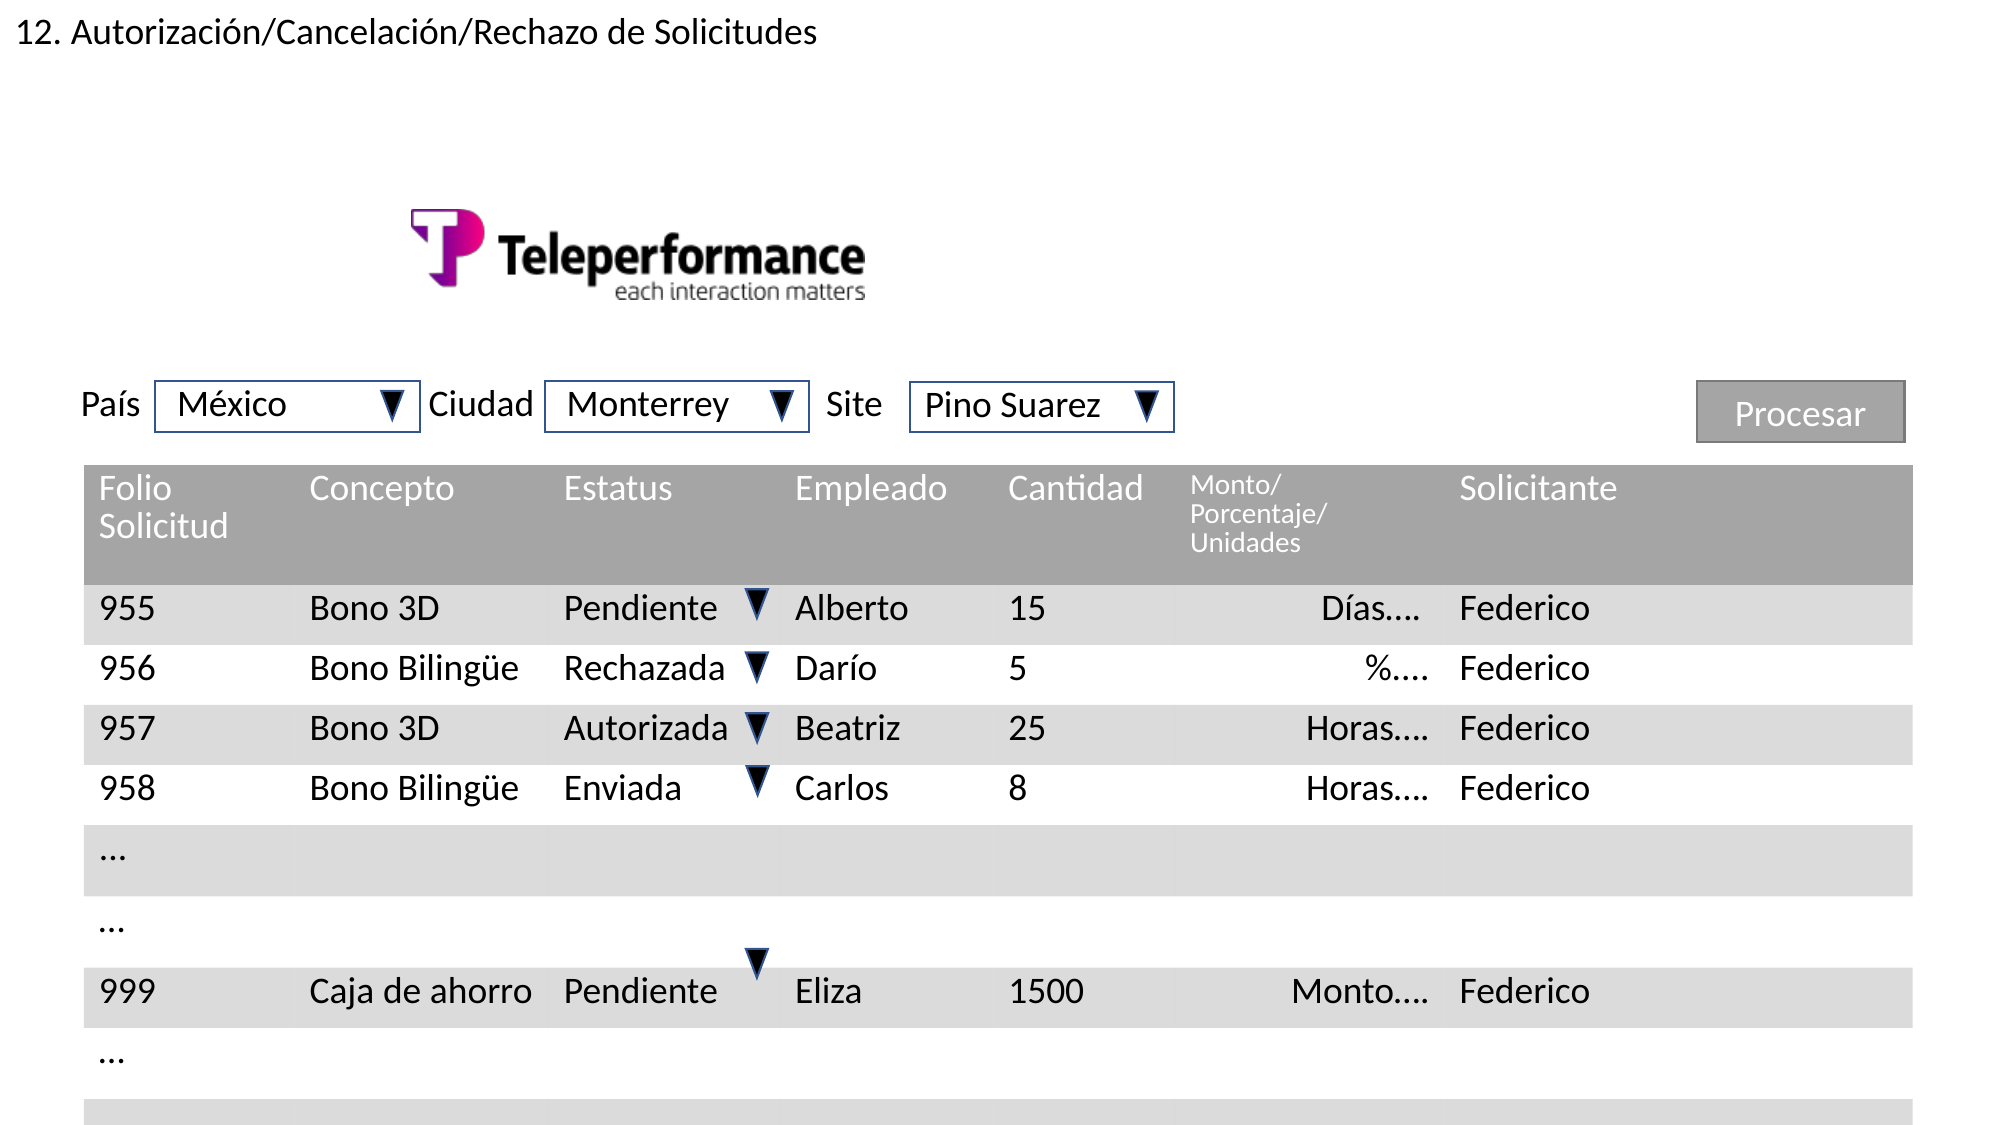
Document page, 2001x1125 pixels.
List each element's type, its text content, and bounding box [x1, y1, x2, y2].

table_header Monto/Porcentaje/Unidades [1175, 465, 1445, 585]
table_cell Alberto [780, 585, 993, 645]
table_cell Rechazada [549, 645, 780, 705]
table_cell [780, 825, 993, 896]
text_box [746, 766, 769, 796]
table_cell Pendiente [549, 968, 780, 1028]
text_box Site [808, 371, 898, 432]
table_cell Darío [780, 645, 993, 705]
table_cell Pendiente [549, 585, 780, 645]
table_cell Bono Bilingüe [295, 645, 549, 705]
table_cell Beatriz [780, 705, 993, 765]
text_box [746, 713, 769, 743]
table_cell [295, 825, 549, 896]
table_cell [993, 825, 1175, 896]
table_cell [780, 1099, 993, 1125]
table_cell Enviada [549, 765, 780, 825]
table_cell [549, 896, 780, 968]
text_box [770, 391, 793, 420]
table_cell 8 [993, 765, 1175, 825]
table_cell Días…. [1175, 585, 1445, 645]
table_cell 957 [84, 705, 295, 765]
table_cell Caja de ahorro [295, 968, 549, 1028]
table_header Empleado [780, 465, 993, 585]
table_cell Carlos [780, 765, 993, 825]
table_cell 1500 [993, 968, 1175, 1028]
table_cell Monto…. [1175, 968, 1445, 1028]
table_cell [1175, 825, 1445, 896]
table_cell Federico [1445, 765, 1913, 825]
text_box Monterrey [551, 371, 753, 432]
table_cell Horas…. [1175, 765, 1445, 825]
table_cell [1445, 896, 1913, 968]
table_cell Federico [1445, 968, 1913, 1028]
picture [411, 209, 865, 300]
table_cell 25 [993, 705, 1175, 765]
table_header Cantidad [993, 465, 1175, 585]
table_cell [295, 1099, 549, 1125]
table_cell [549, 825, 780, 896]
table_cell [1175, 1099, 1445, 1125]
table_cell Eliza [780, 968, 993, 1028]
table_cell ... [84, 825, 295, 896]
table_cell [1445, 1099, 1913, 1125]
table_cell [549, 1028, 780, 1099]
table_cell Federico [1445, 645, 1913, 705]
table_cell [780, 896, 993, 968]
text_box País [56, 371, 156, 432]
table_cell 958 [84, 765, 295, 825]
table_header Solicitante [1445, 465, 1913, 585]
text_box [745, 948, 768, 978]
table_cell … [84, 1099, 295, 1125]
text_box Ciudad [410, 371, 550, 432]
text_box [381, 390, 404, 420]
table_cell … [84, 896, 295, 968]
table_cell [993, 896, 1175, 968]
text_box Pino Suarez [910, 372, 1118, 432]
table_cell Bono 3D [295, 585, 549, 645]
table_header Concepto [295, 465, 549, 585]
table_cell [1175, 896, 1445, 968]
table_cell Bono 3D [295, 705, 549, 765]
text_box Procesar [1696, 381, 1905, 442]
table_cell Federico [1445, 705, 1913, 765]
table_cell [1445, 1028, 1913, 1099]
table_header Folio Solicitud [84, 465, 295, 585]
text_box 12. Autorización/Cancelación/Rechazo de Solicitudes [0, 0, 849, 60]
table_cell Horas…. [1175, 705, 1445, 765]
text_box [1135, 391, 1158, 421]
table_cell … [84, 1028, 295, 1099]
table_cell 999 [84, 968, 295, 1028]
table_cell [1445, 825, 1913, 896]
table_cell [993, 1099, 1175, 1125]
table_cell 5 [993, 645, 1175, 705]
table_cell 956 [84, 645, 295, 705]
text_box [745, 652, 768, 682]
table_cell 955 [84, 585, 295, 645]
table_cell [549, 1099, 780, 1125]
table_header Estatus [549, 465, 780, 585]
table_cell Autorizada [549, 705, 780, 765]
table_cell [993, 1028, 1175, 1099]
table_cell %.... [1175, 645, 1445, 705]
table_cell [780, 1028, 993, 1099]
table_cell Bono Bilingüe [295, 765, 549, 825]
table_cell Federico [1445, 585, 1913, 645]
text_box México [162, 371, 364, 432]
text_box [745, 589, 768, 619]
table_cell [295, 896, 549, 968]
table_cell [1175, 1028, 1445, 1099]
table_cell 15 [993, 585, 1175, 645]
table_cell [295, 1028, 549, 1099]
